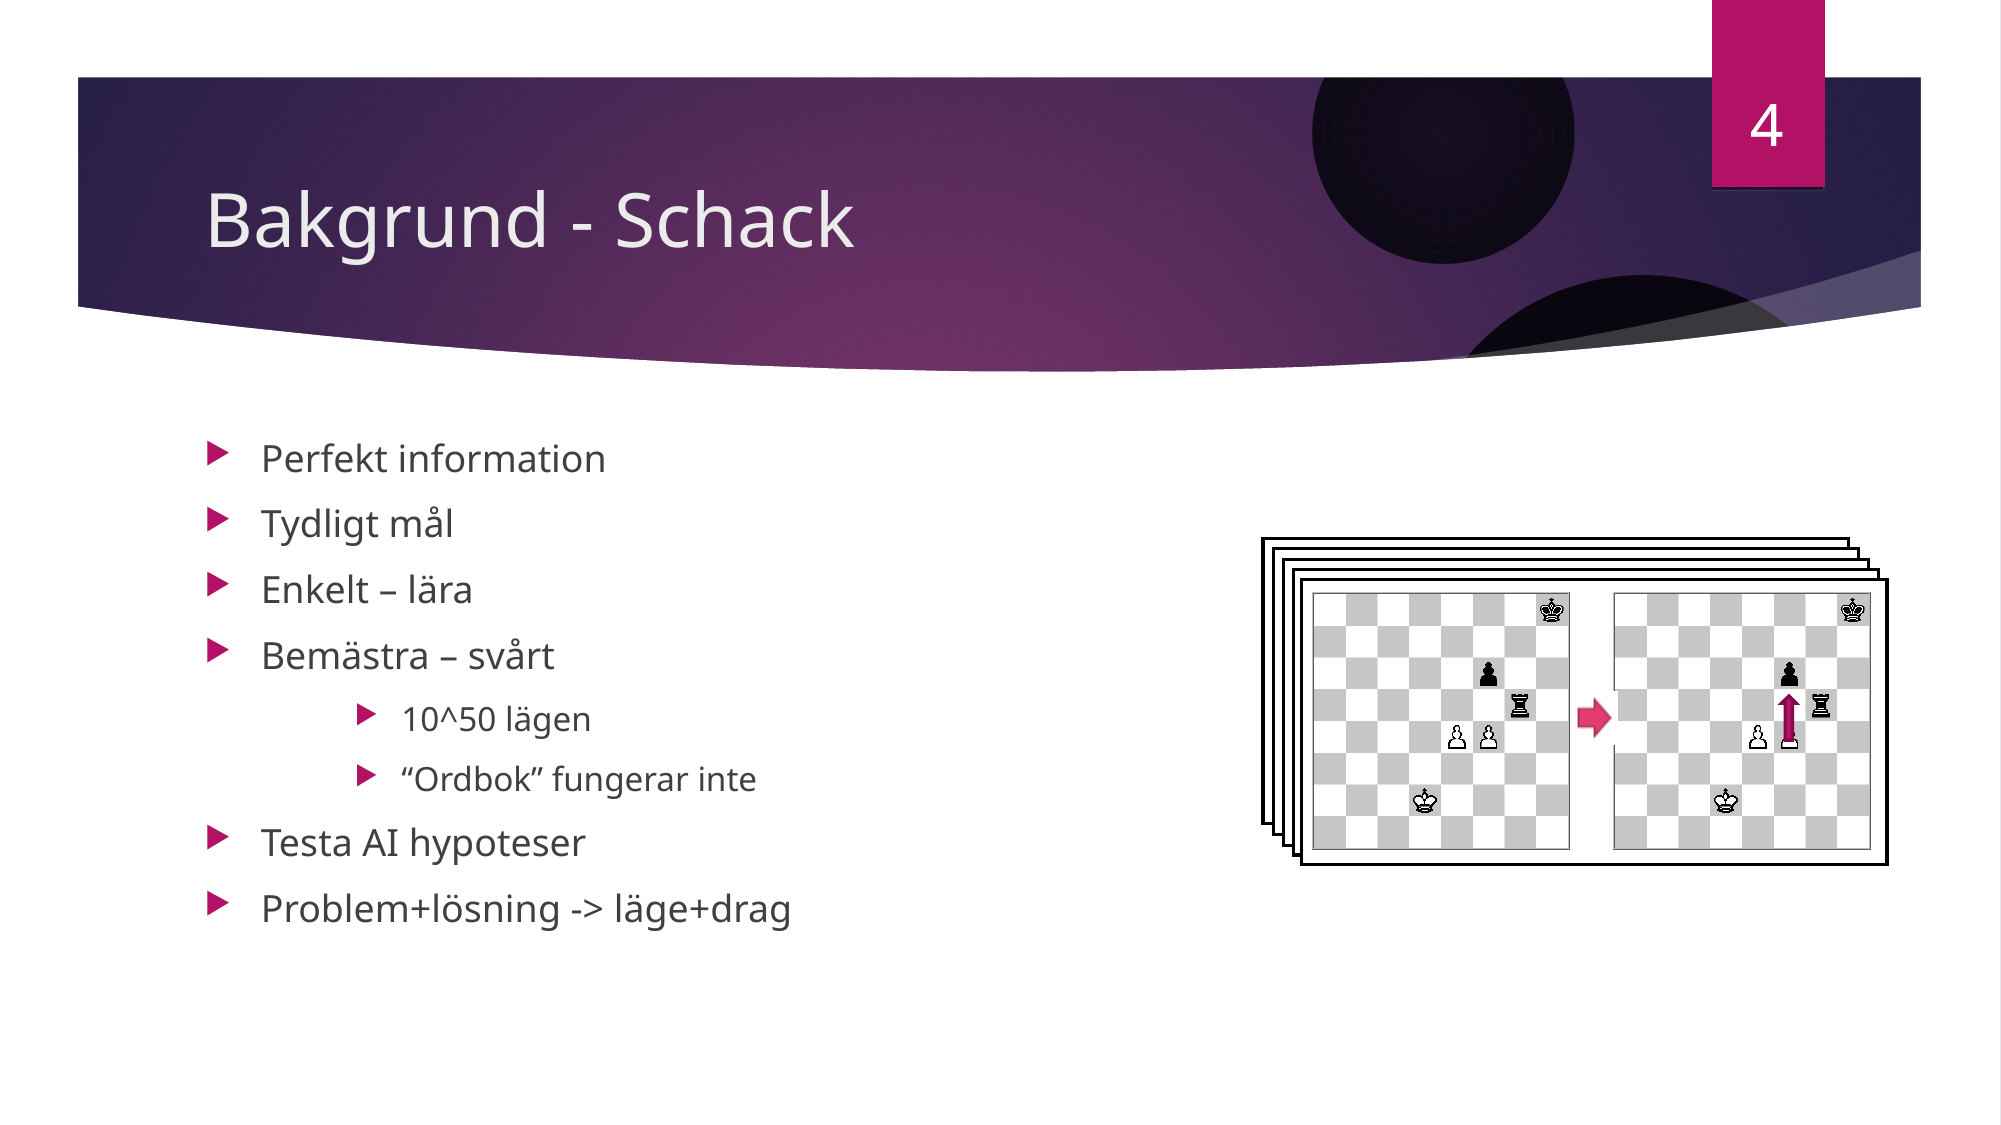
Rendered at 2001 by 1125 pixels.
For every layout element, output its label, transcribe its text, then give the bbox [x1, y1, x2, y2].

text_box [1263, 538, 1887, 865]
text_box [1698, 48, 1836, 175]
list Perfekt information Tydligt mål Enkelt – lära Bemästra – svårt 10^50 lägen “Ordbok” fungerar inte Testa AI hypoteser Problem+lösning -> läge+drag [189, 427, 1638, 988]
picture [1311, 591, 1872, 851]
title Bakgrund - Schack [189, 159, 1627, 276]
